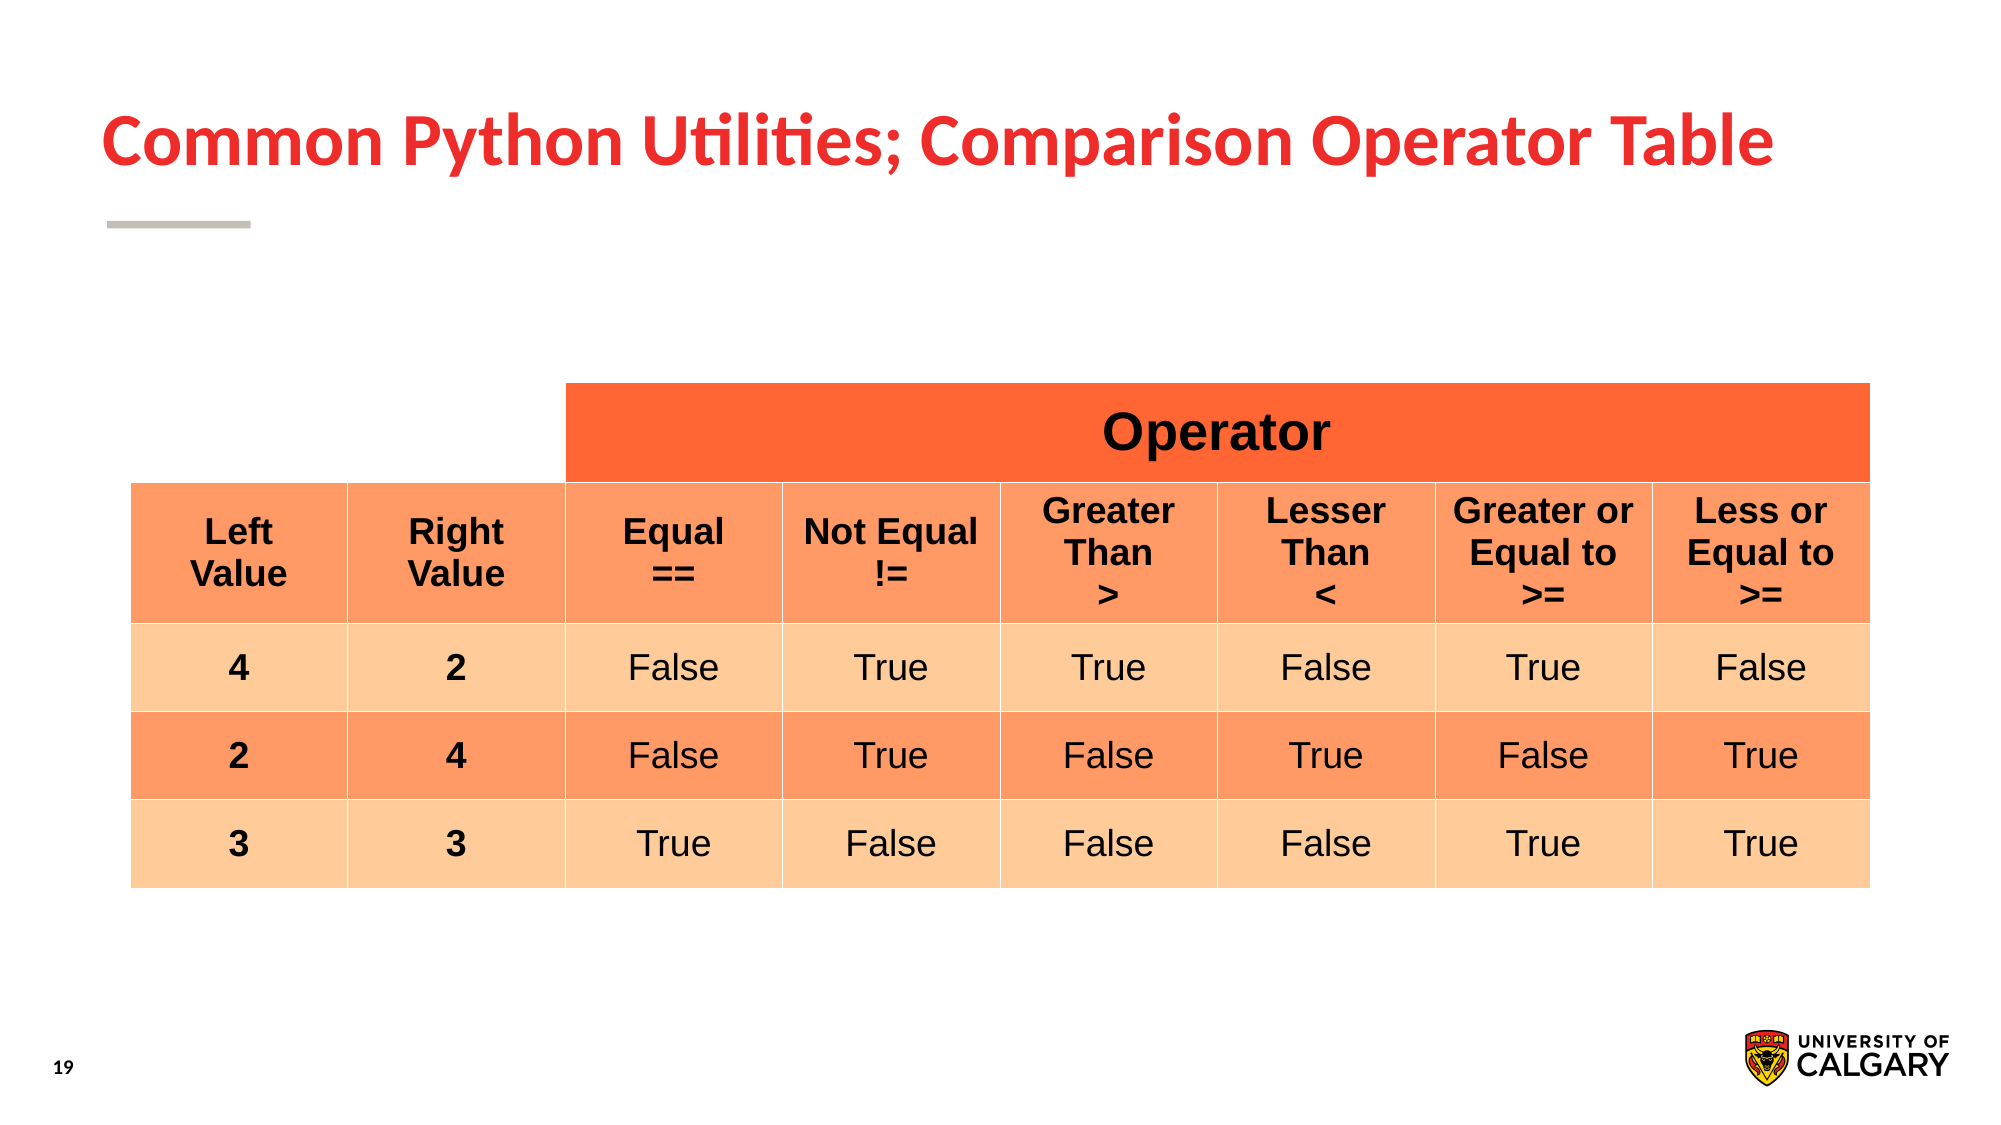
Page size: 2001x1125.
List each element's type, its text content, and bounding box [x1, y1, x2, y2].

table_cell 2 [131, 712, 347, 799]
table_cell False [566, 712, 782, 799]
table_cell True [1436, 800, 1652, 888]
table_cell Less or Equal to >= [1653, 483, 1870, 623]
table_cell True [1001, 624, 1217, 711]
table_cell True [1653, 712, 1870, 799]
table_cell True [783, 624, 1000, 711]
table_cell False [783, 800, 1000, 888]
table_cell False [1218, 624, 1435, 711]
table_cell False [1653, 624, 1870, 711]
table_header [131, 383, 347, 482]
table_cell Lesser Than < [1218, 483, 1435, 623]
table_cell Greater or Equal to >= [1436, 483, 1652, 623]
table_cell False [1001, 800, 1217, 888]
table_cell 3 [131, 800, 347, 888]
table_cell 3 [348, 800, 565, 888]
table_cell False [566, 624, 782, 711]
table_cell True [783, 712, 1000, 799]
table_cell False [1218, 800, 1435, 888]
table_cell False [1436, 712, 1652, 799]
title Common Python Utilities; Comparison Operator Table [87, 60, 1800, 222]
table_cell 4 [348, 712, 565, 799]
table_cell 2 [348, 624, 565, 711]
table_cell True [1653, 800, 1870, 888]
table_cell True [566, 800, 782, 888]
table_cell False [1001, 712, 1217, 799]
table_header [348, 383, 565, 482]
table_cell Left Value [131, 483, 347, 623]
table_cell Equal == [566, 483, 782, 623]
table_cell True [1436, 624, 1652, 711]
table_cell Right Value [348, 483, 565, 623]
picture [1722, 1012, 1972, 1099]
table_cell 4 [131, 624, 347, 711]
table_cell True [1218, 712, 1435, 799]
table_header Operator [566, 383, 1870, 482]
table_cell Not Equal != [783, 483, 1000, 623]
table_cell Greater Than > [1001, 483, 1217, 623]
